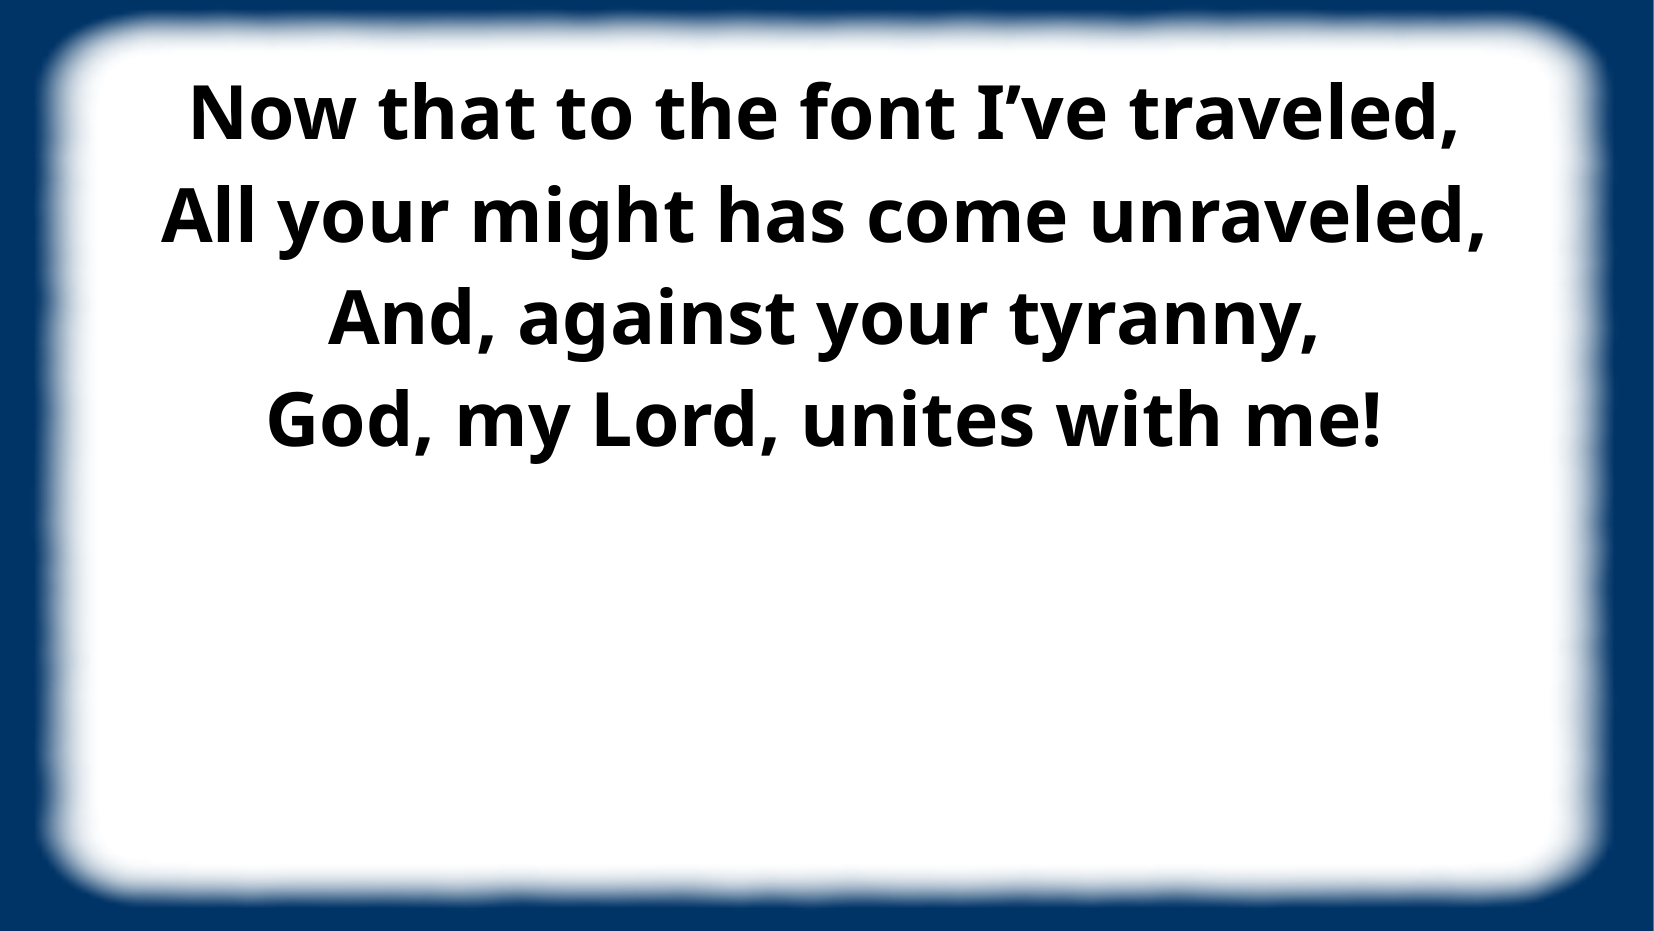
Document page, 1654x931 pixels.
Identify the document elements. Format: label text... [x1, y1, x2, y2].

picture [0, 0, 1654, 931]
text_box Now that to the font I’ve traveled, All your might has come unraveled, And, against your tyranny, God, my Lord, unites with me! [90, 52, 1561, 466]
